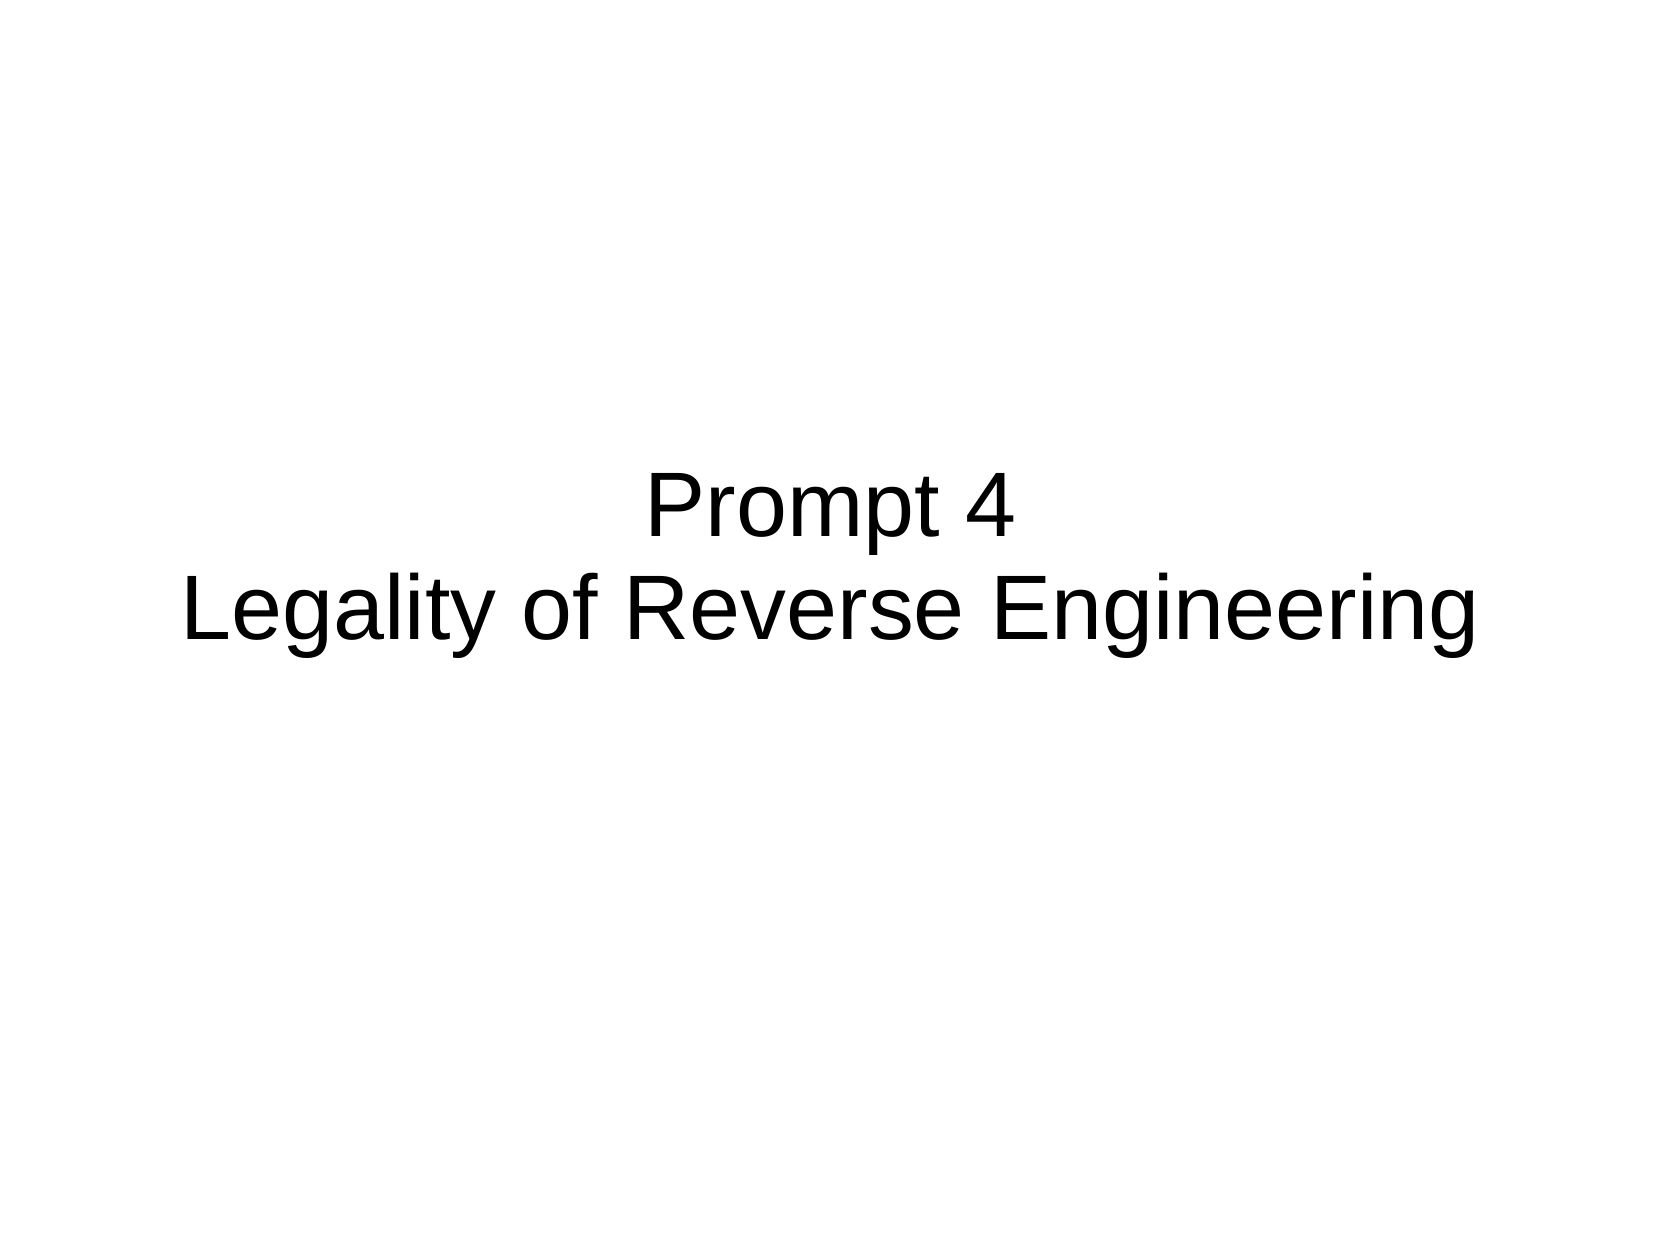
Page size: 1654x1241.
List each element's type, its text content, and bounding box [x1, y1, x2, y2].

title Prompt 4 Legality of Reverse Engineering [86, 452, 1576, 661]
